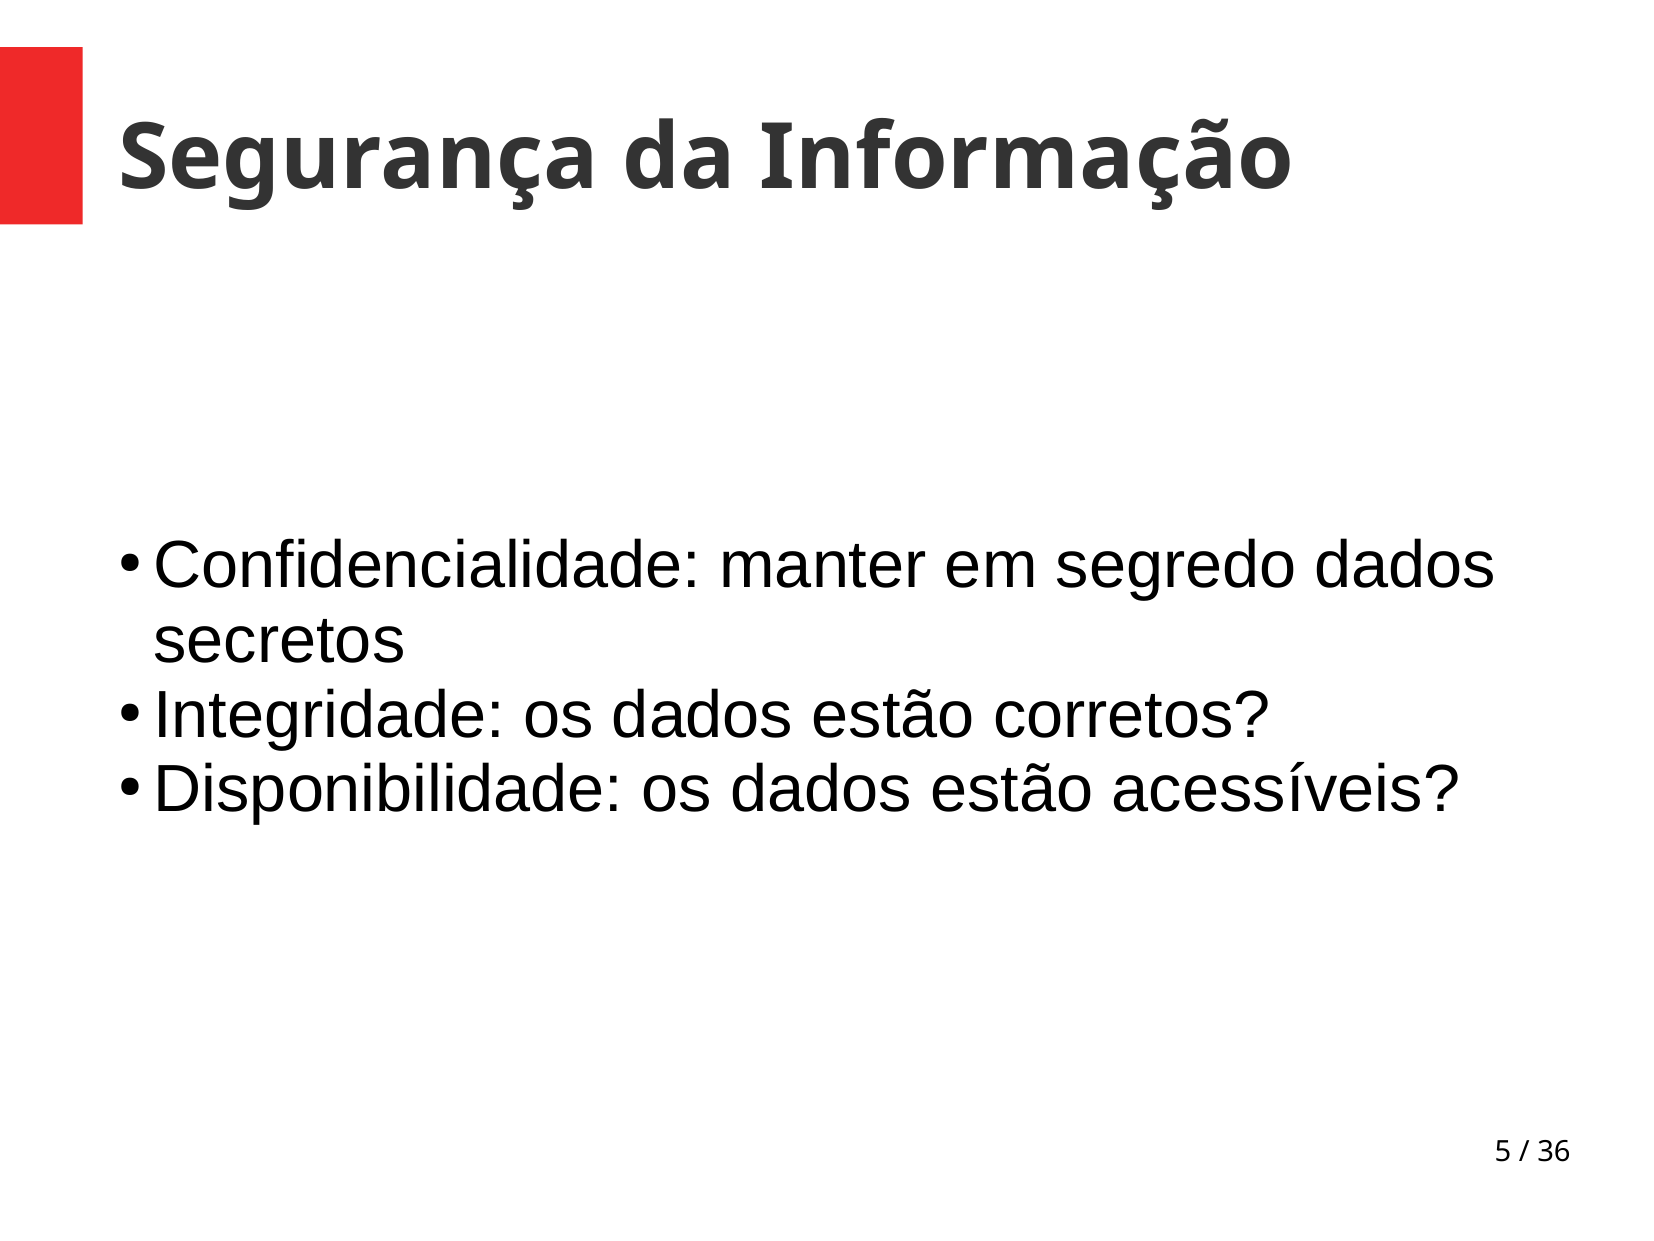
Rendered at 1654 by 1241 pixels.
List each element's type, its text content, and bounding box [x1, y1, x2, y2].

title Segurança da Informação [118, 49, 1571, 257]
subtitle Confidencialidade: manter em segredo dados secretos Integridade: os dados estão corretos? Disponibilidade: os dados estão acessíveis? [118, 354, 1536, 1074]
